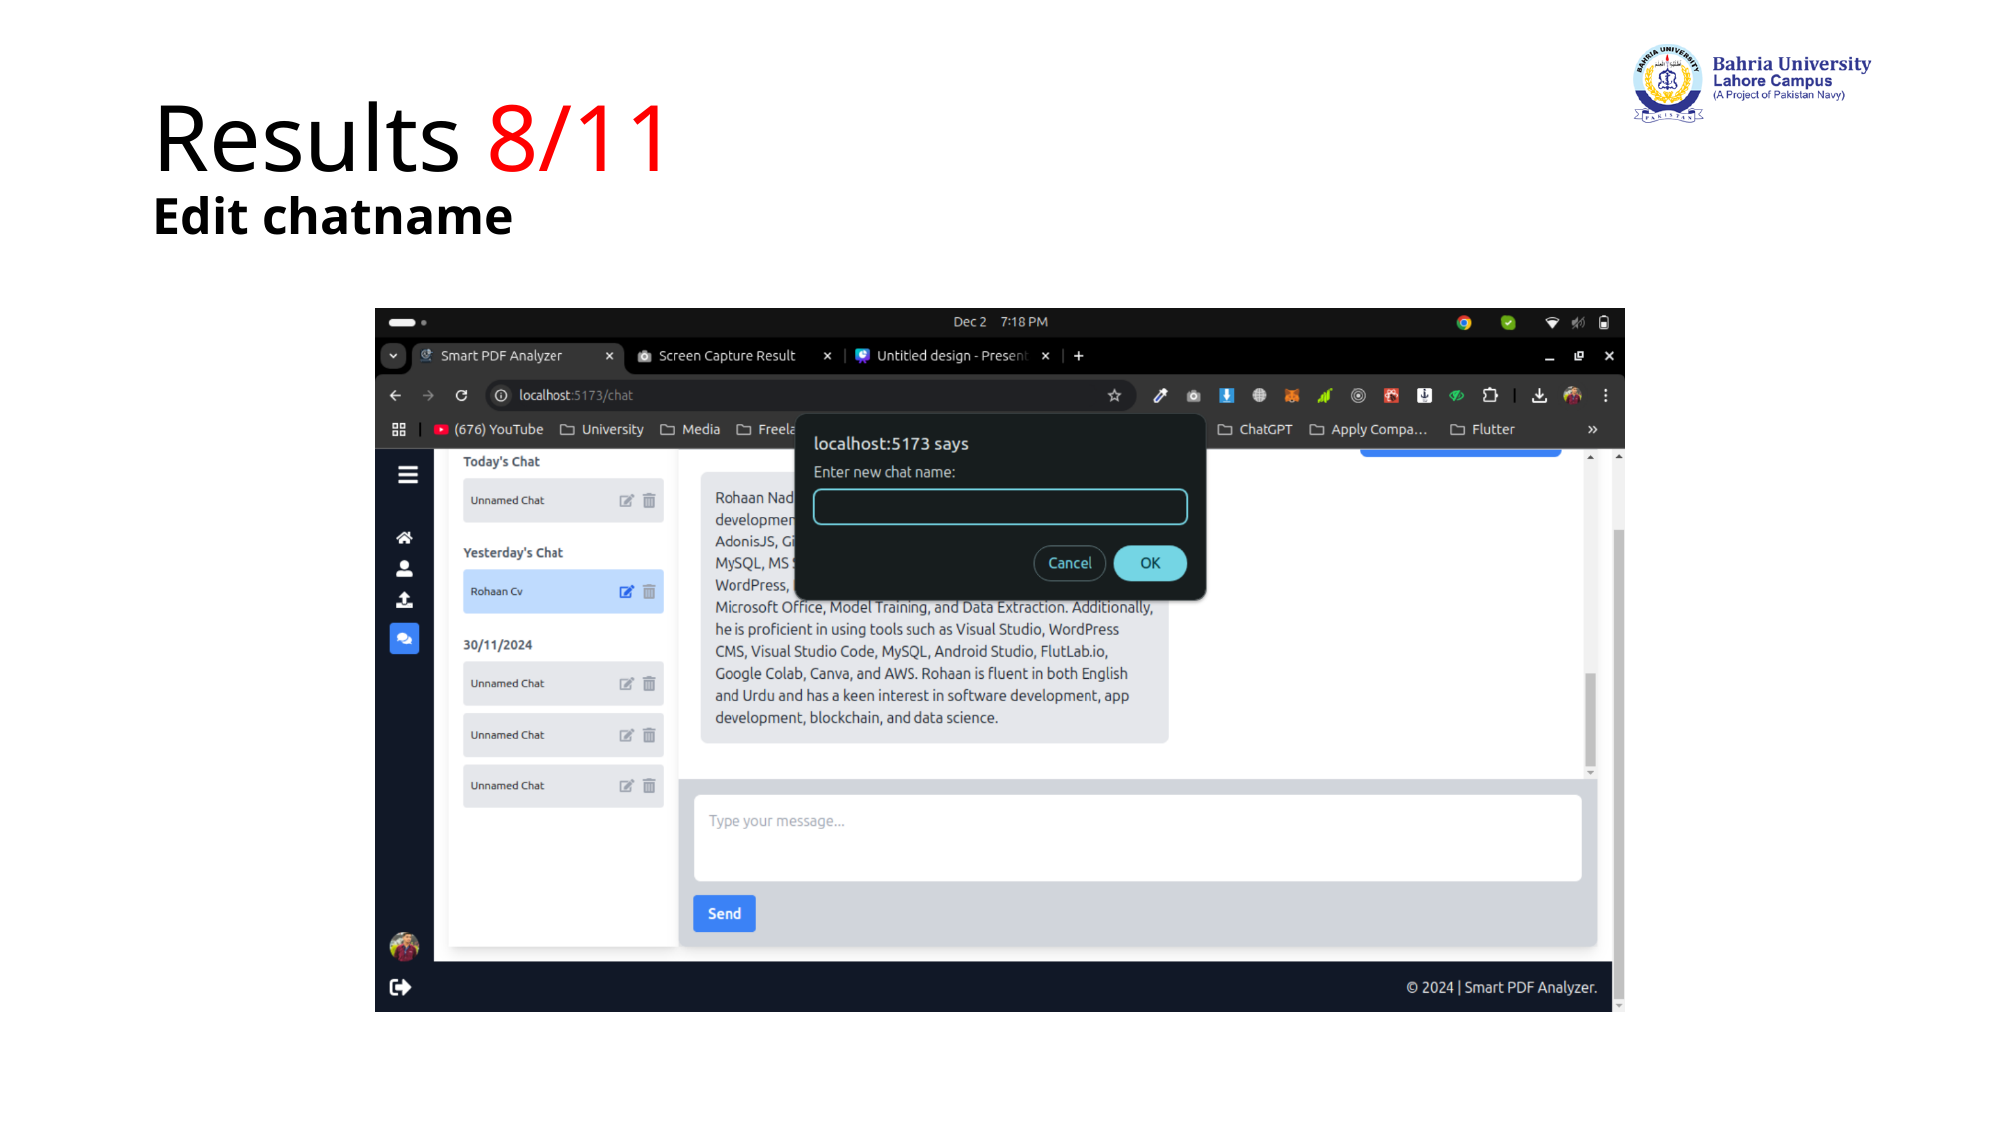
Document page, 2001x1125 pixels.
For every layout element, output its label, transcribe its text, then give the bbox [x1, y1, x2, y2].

picture [375, 308, 1625, 1012]
title Results 8/11 Edit chatname [137, 59, 1863, 278]
picture [1625, 41, 1952, 134]
